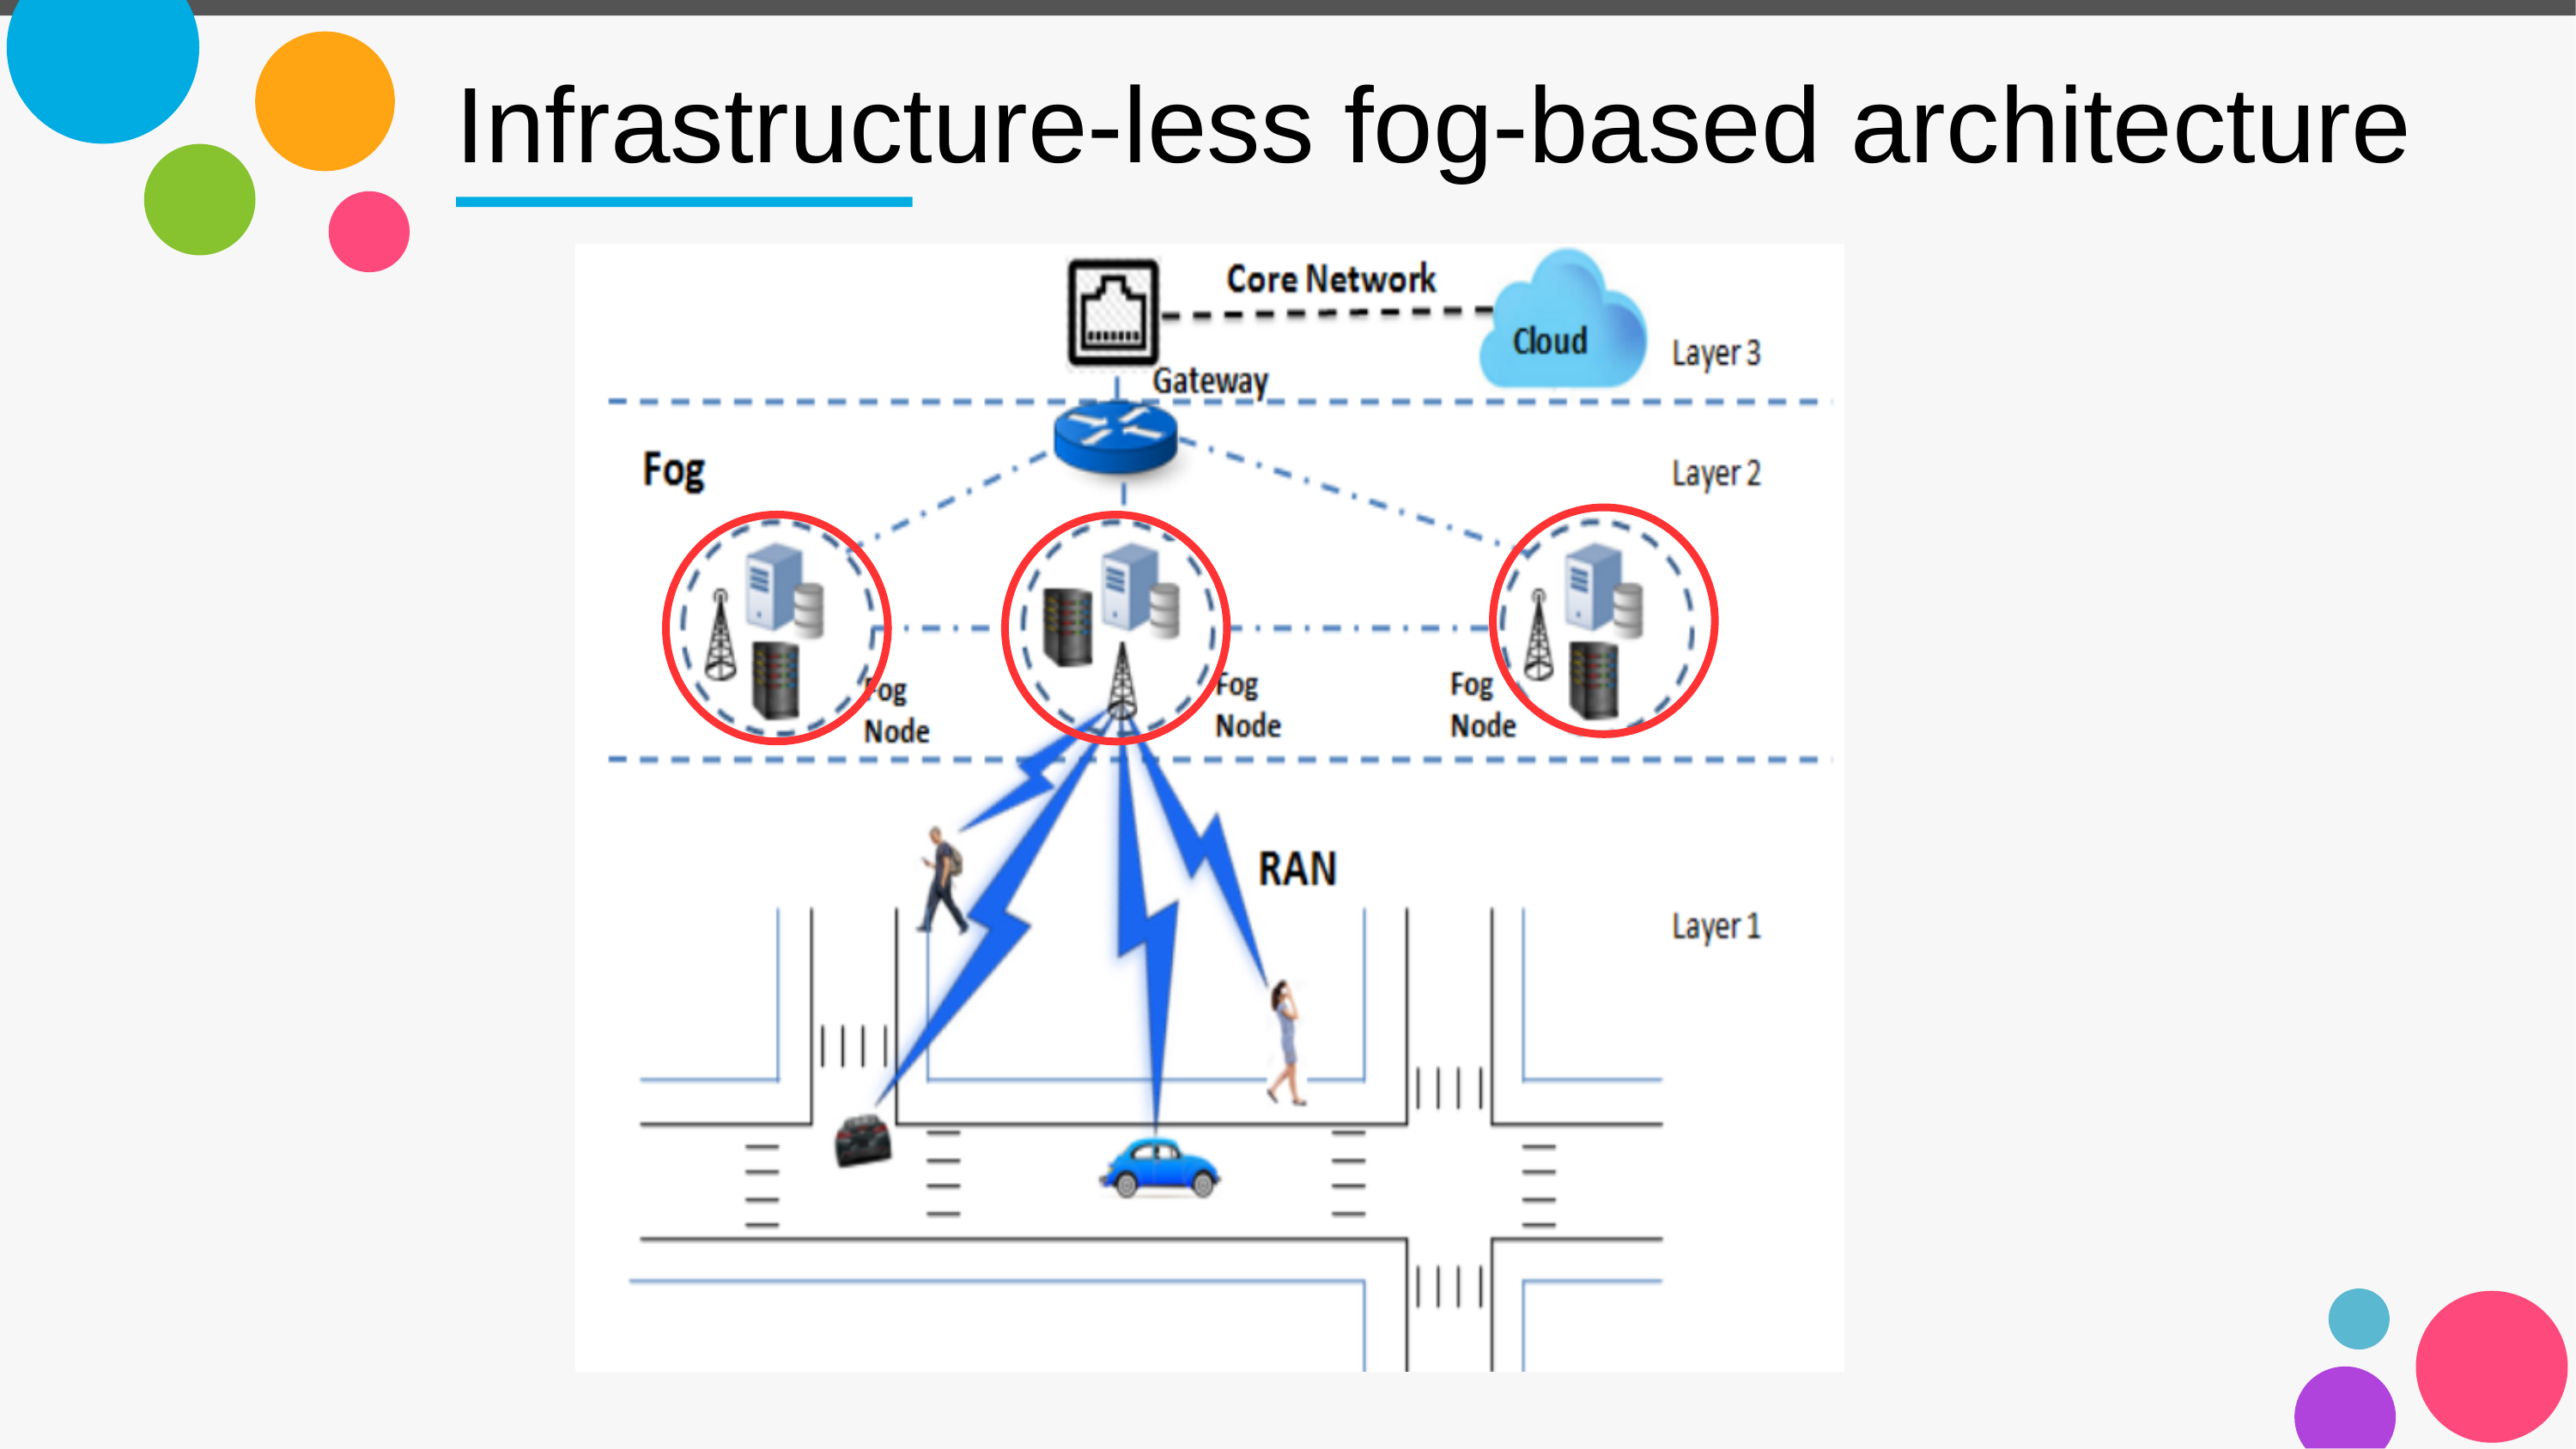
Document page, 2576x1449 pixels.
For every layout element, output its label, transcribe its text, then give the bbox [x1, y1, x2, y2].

picture [575, 244, 1844, 1372]
text_box Infrastructure-less fog-based architecture [433, 34, 2454, 204]
